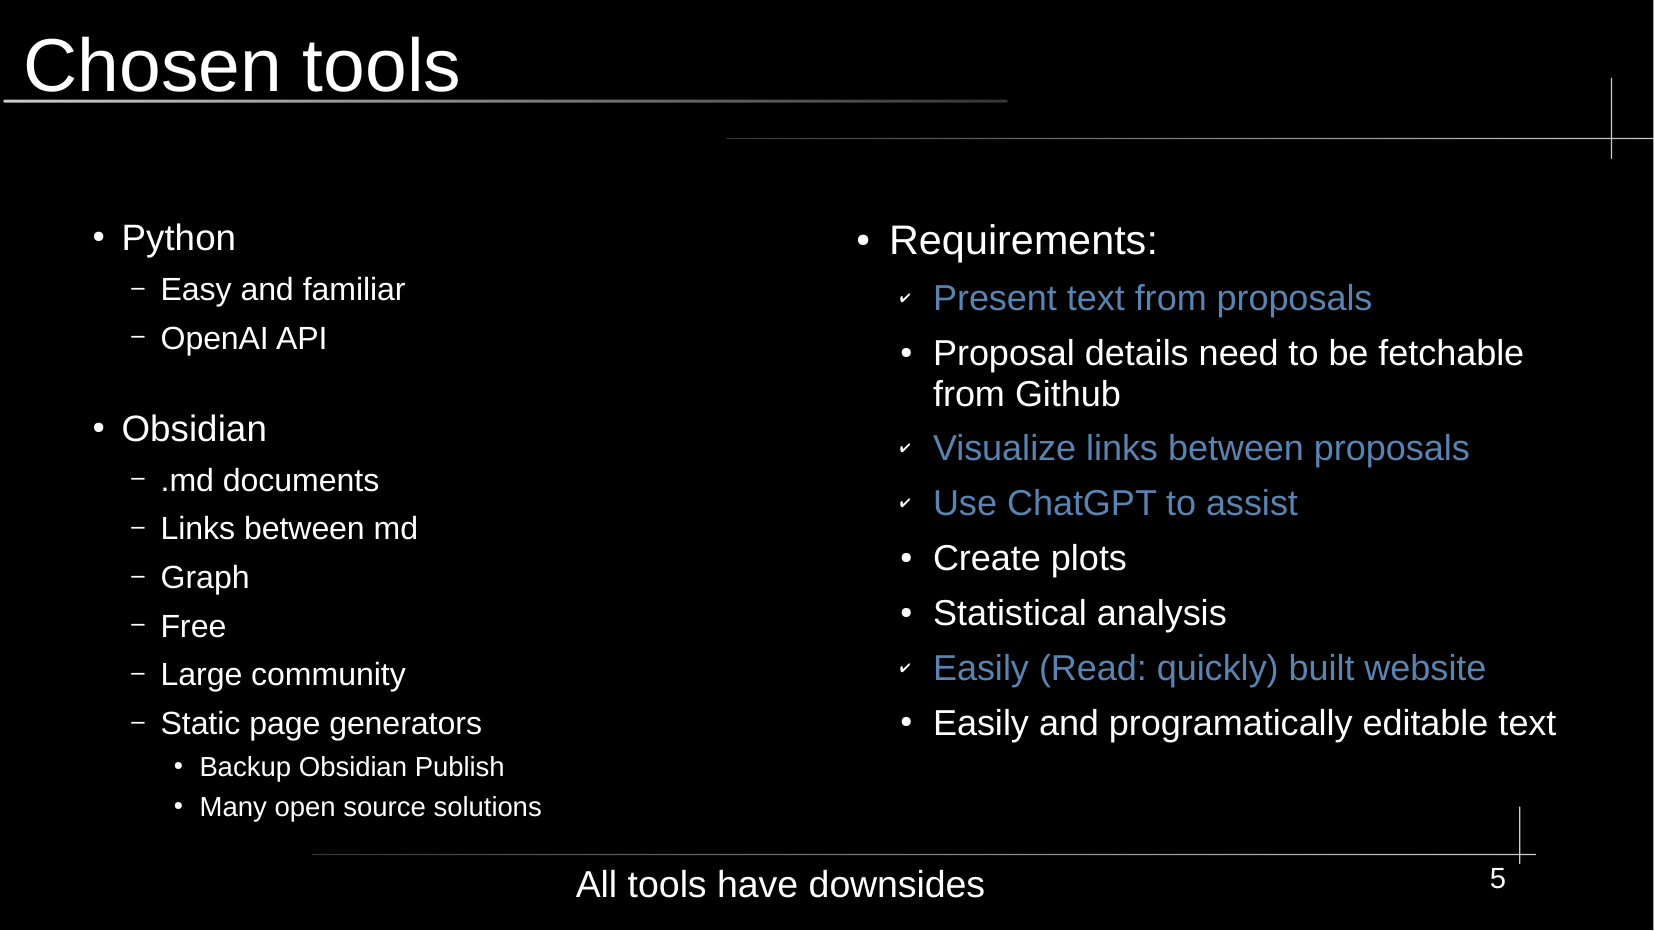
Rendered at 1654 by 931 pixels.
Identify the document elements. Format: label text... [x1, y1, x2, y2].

list Requirements: Present text from proposals Proposal details need to be fetchable from Github Visualize links between proposals Use ChatGPT to assist Create plots Statistical analysis Easily (Read: quickly) built website Easily and programatically editable text [845, 217, 1572, 758]
text_box All tools have downsides [561, 856, 1034, 931]
title Chosen tools [23, 11, 1589, 119]
list Python Easy and familiar OpenAI API Obsidian .md documents Links between md Graph Free Large community Static page generators Backup Obsidian Publish Many open source solutions [82, 217, 809, 827]
